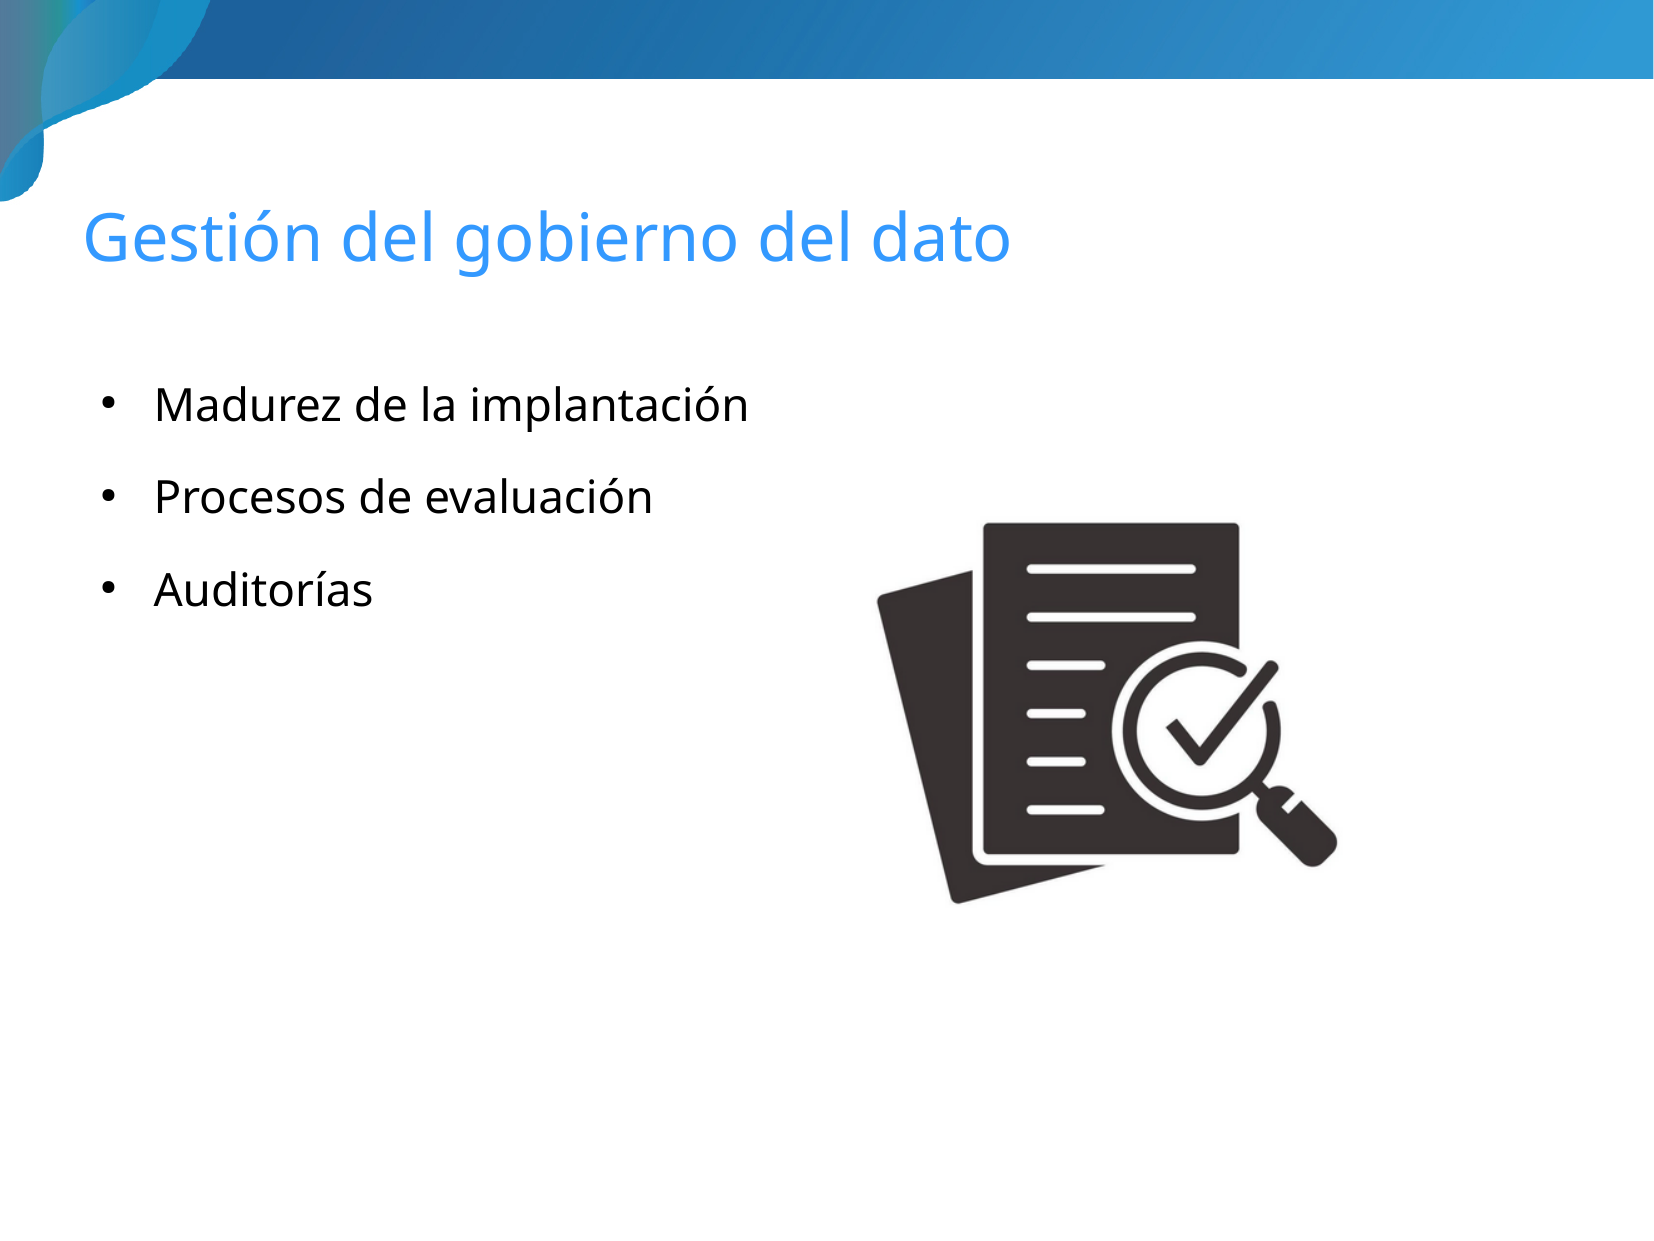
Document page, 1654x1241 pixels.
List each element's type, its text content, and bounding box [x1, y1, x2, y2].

picture [0, 0, 1654, 1241]
list Madurez de la implantación Procesos de evaluación Auditorías [82, 372, 1571, 808]
title Gestión del gobierno del dato [82, 132, 1571, 340]
